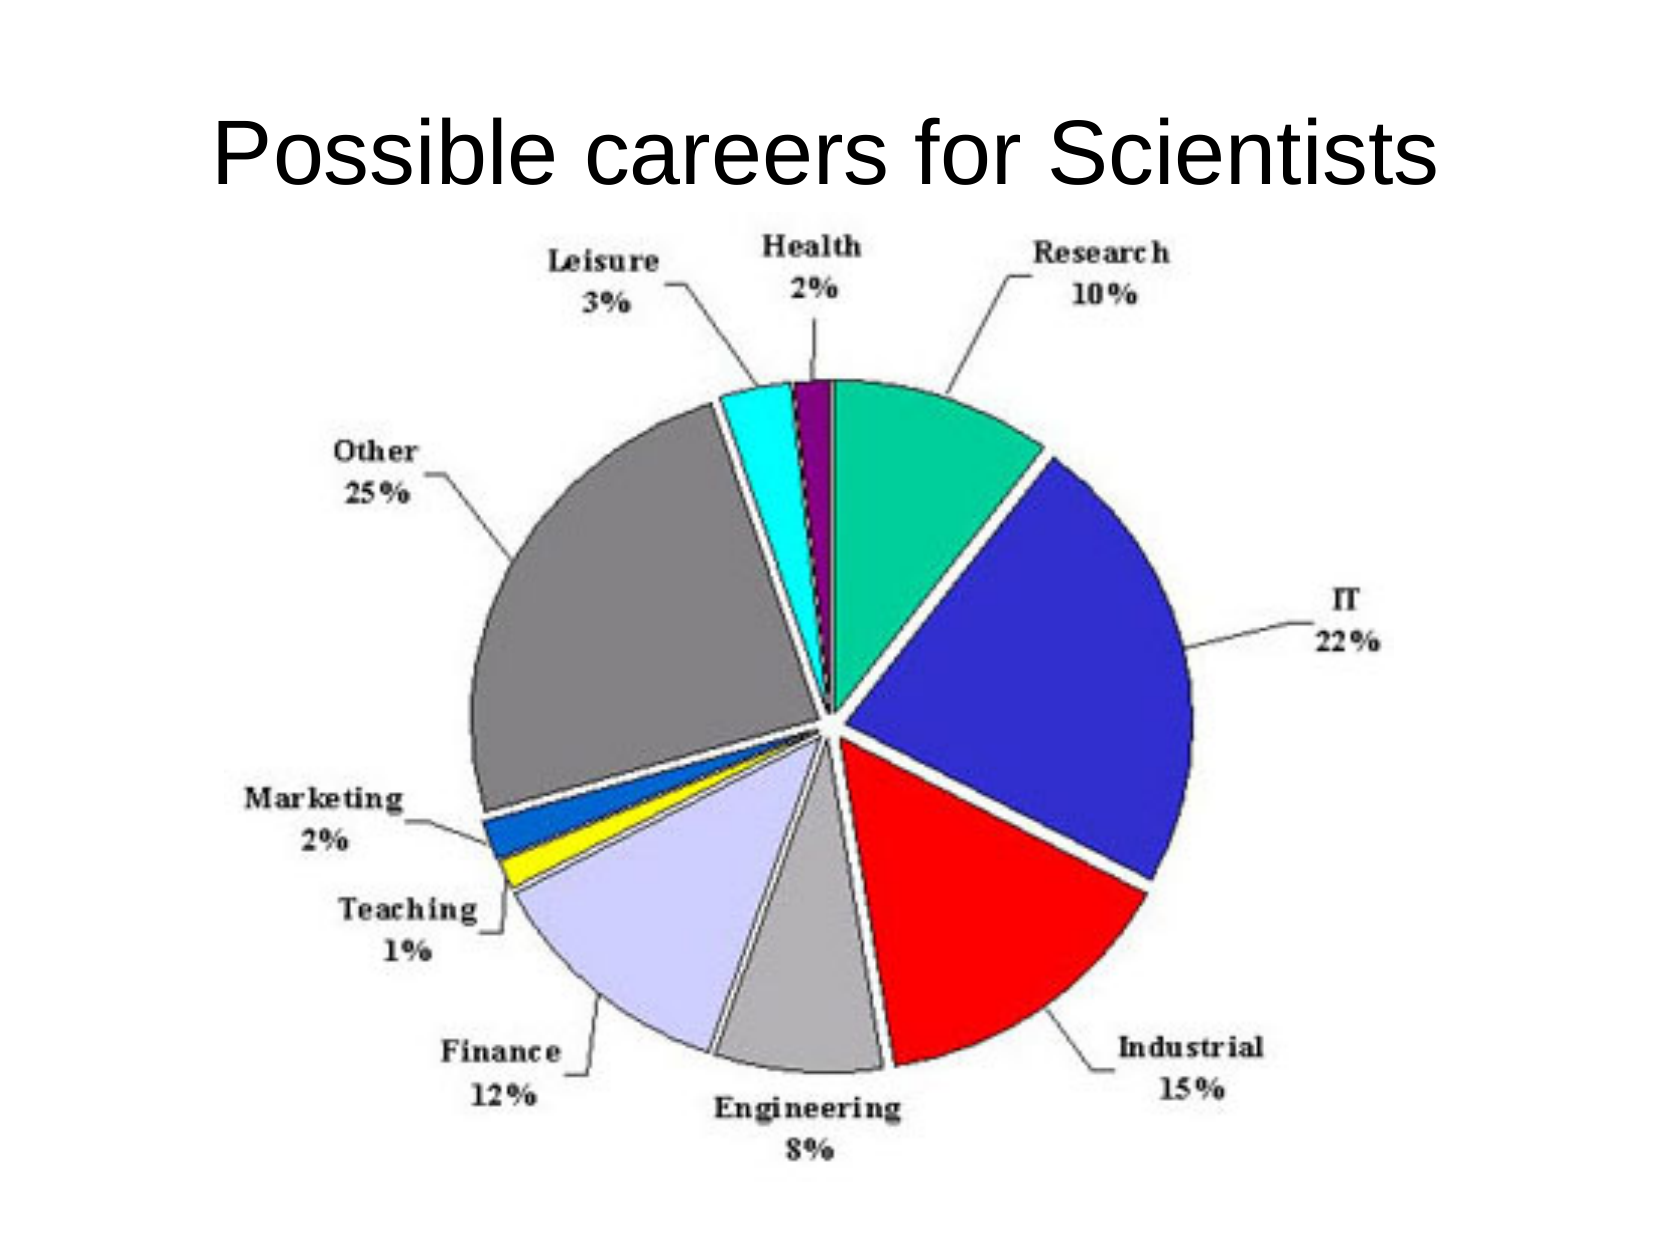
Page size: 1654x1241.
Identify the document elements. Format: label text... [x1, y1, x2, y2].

title Possible careers for Scientists [82, 49, 1571, 257]
picture [224, 212, 1394, 1182]
